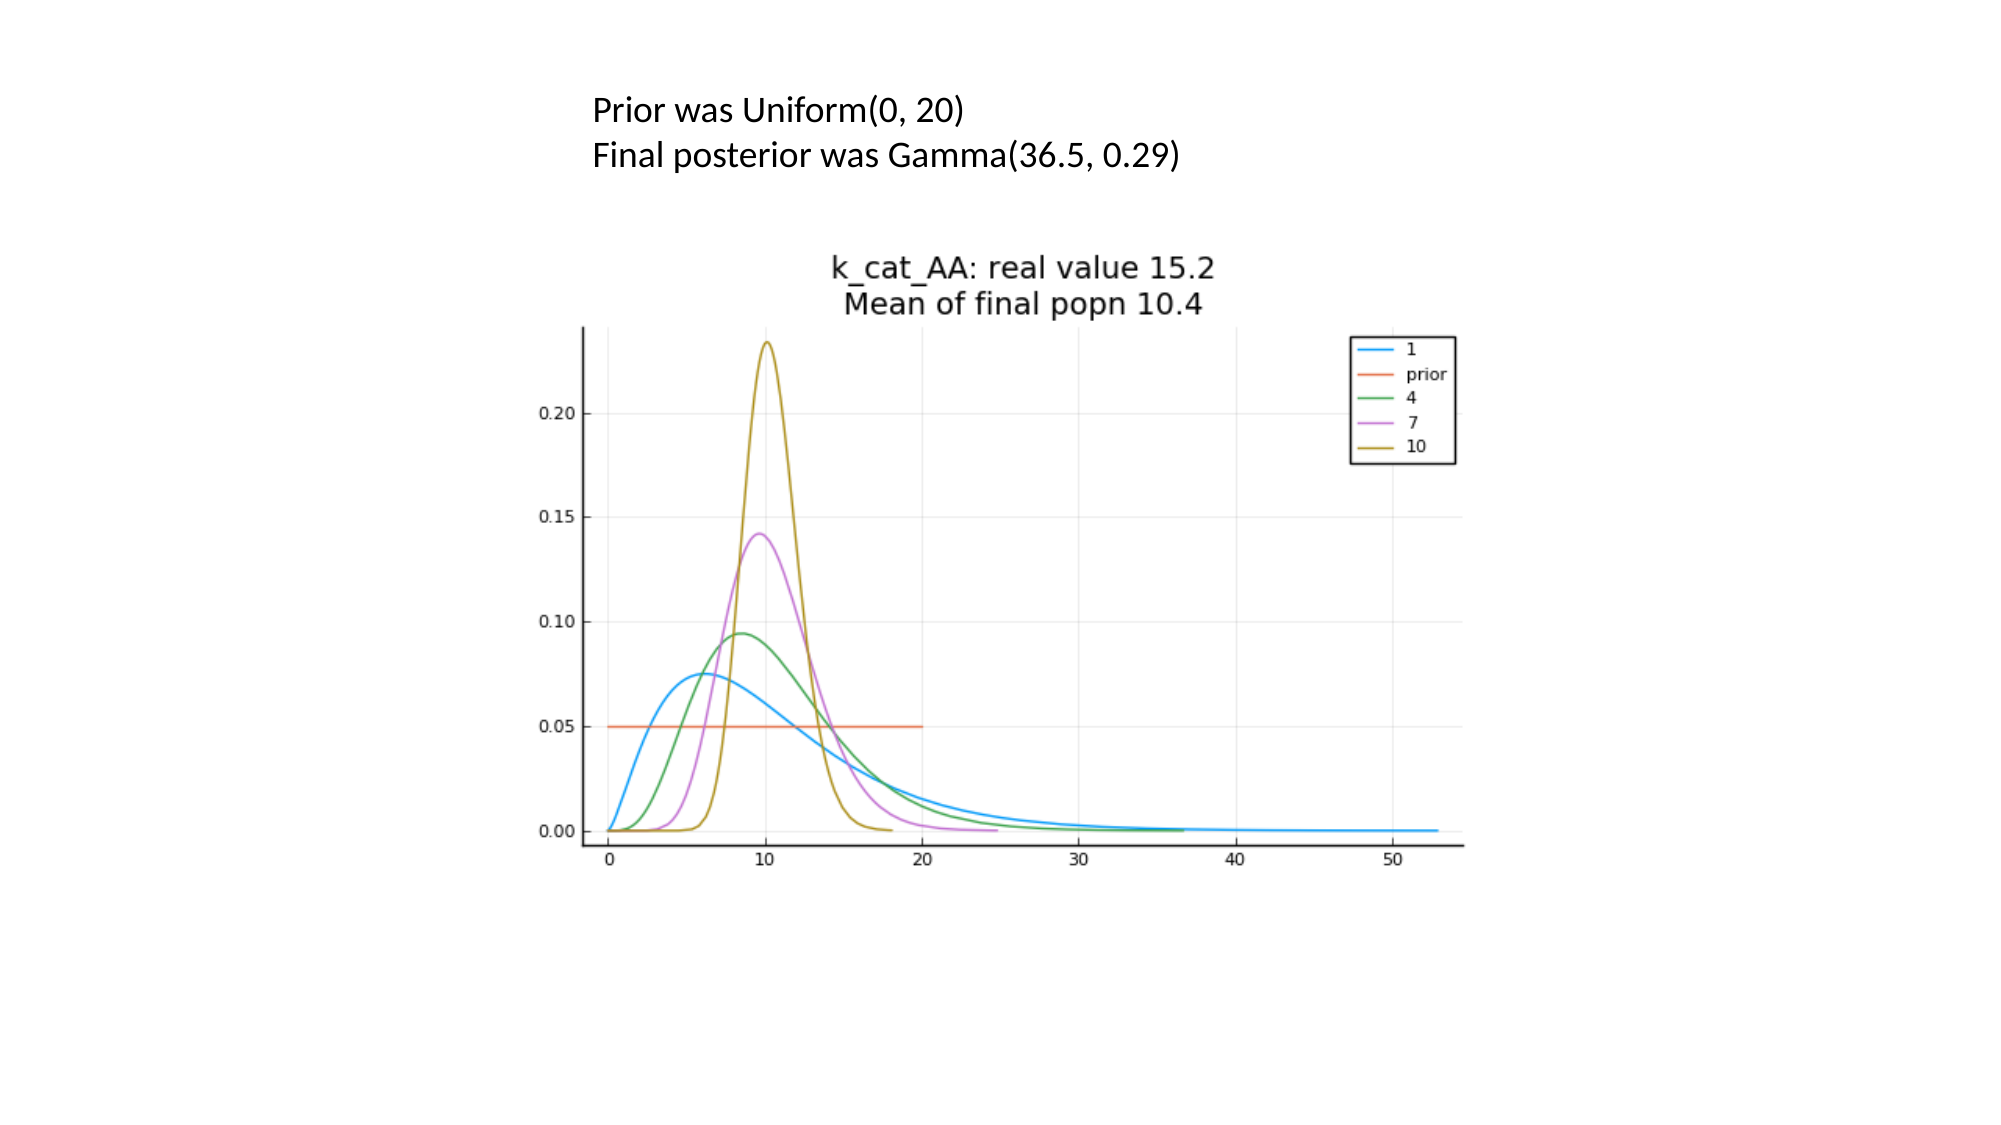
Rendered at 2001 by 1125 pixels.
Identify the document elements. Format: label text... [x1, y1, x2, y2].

picture [531, 249, 1469, 875]
text_box Prior was Uniform(0, 20) Final posterior was Gamma(36.5, 0.29) [577, 77, 1313, 184]
